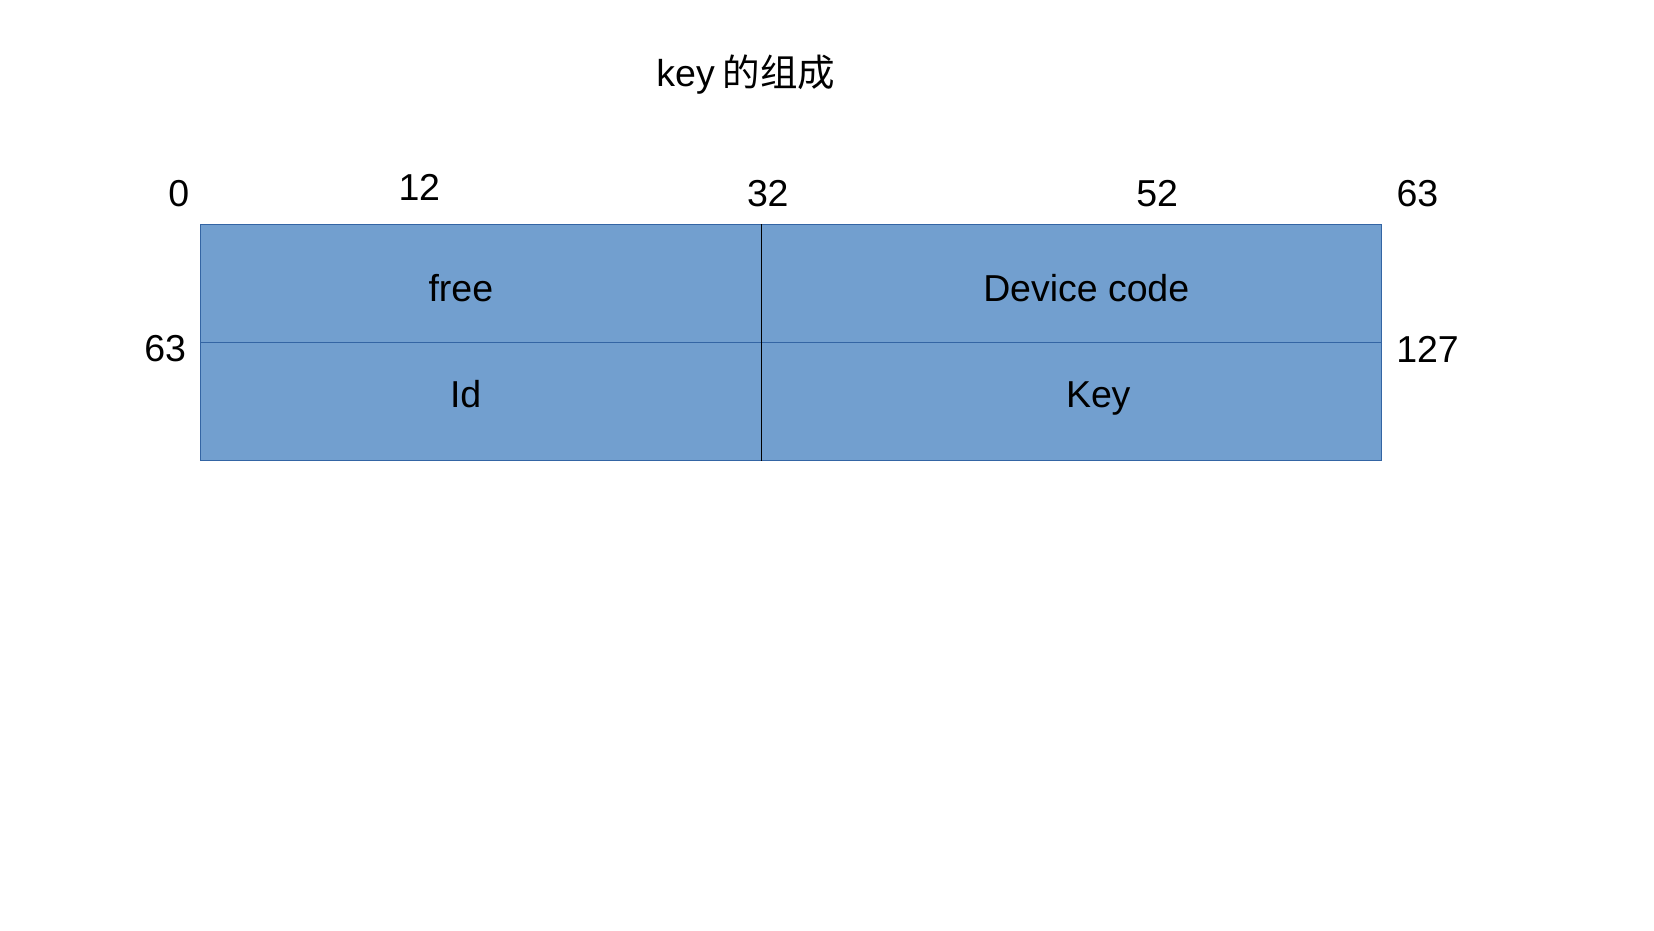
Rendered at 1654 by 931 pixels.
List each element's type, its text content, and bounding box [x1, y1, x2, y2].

text_box 127 [1381, 321, 1474, 378]
text_box [762, 224, 1382, 461]
text_box Id [435, 366, 497, 423]
text_box 63 [129, 320, 201, 420]
text_box key的组成 [641, 35, 851, 107]
text_box 63 [1381, 165, 1454, 223]
text_box 32 [732, 165, 804, 223]
text_box free [413, 259, 508, 317]
text_box [200, 224, 761, 461]
text_box 12 [383, 159, 456, 217]
text_box Device code [968, 259, 1204, 317]
text_box 0 [153, 165, 213, 225]
text_box Key [1051, 366, 1146, 423]
text_box 52 [1121, 165, 1193, 223]
